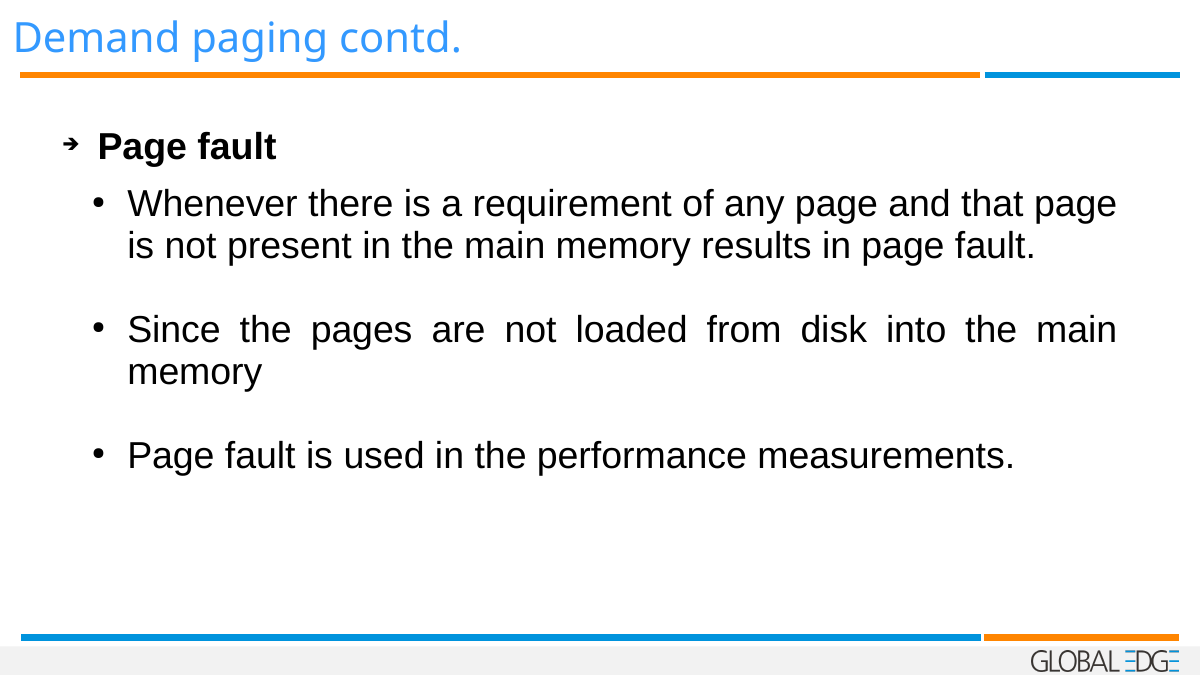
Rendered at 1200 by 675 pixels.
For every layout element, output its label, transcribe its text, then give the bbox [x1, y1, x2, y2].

title Demand paging contd. [12, 9, 1088, 63]
text_box Whenever there is a requirement of any page and that page is not present in the main memory results in page fault. Since the pages are not loaded from disk into the main memory Page fault is used in the performance measurements. [77, 174, 1158, 652]
text_box Page fault [47, 118, 292, 175]
picture [1031, 650, 1179, 672]
